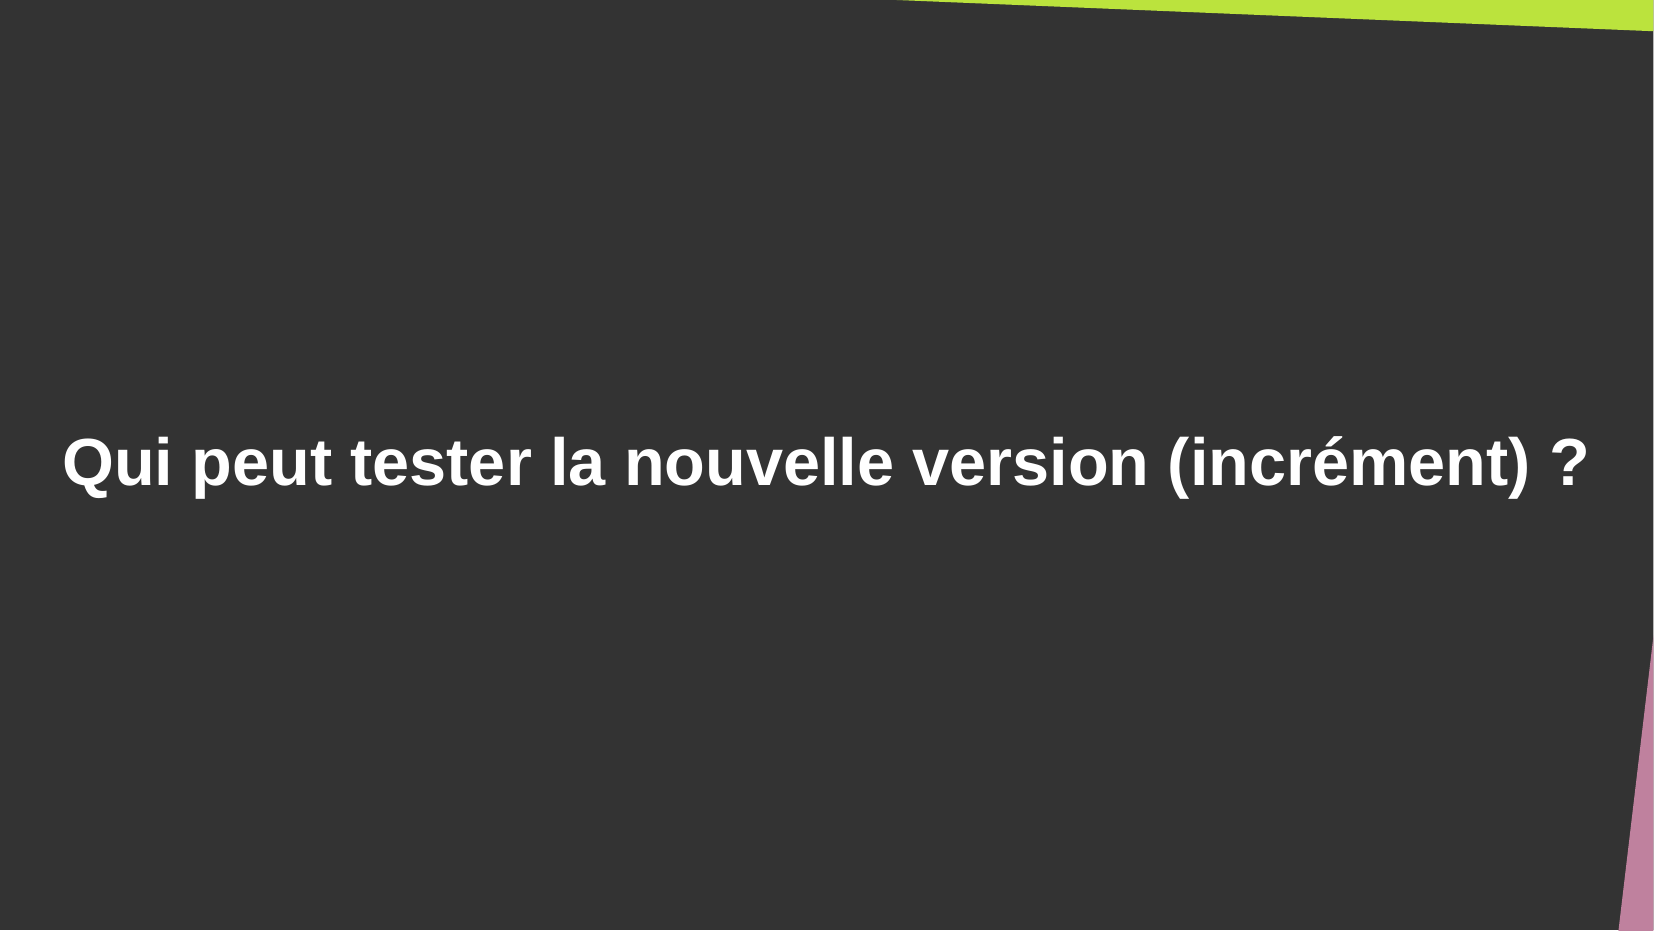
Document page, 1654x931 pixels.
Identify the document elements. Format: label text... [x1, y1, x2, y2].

text_box [896, 0, 1654, 32]
text_box [1618, 631, 1654, 931]
title Qui peut tester la nouvelle version (incrément) ? [31, 424, 1622, 506]
